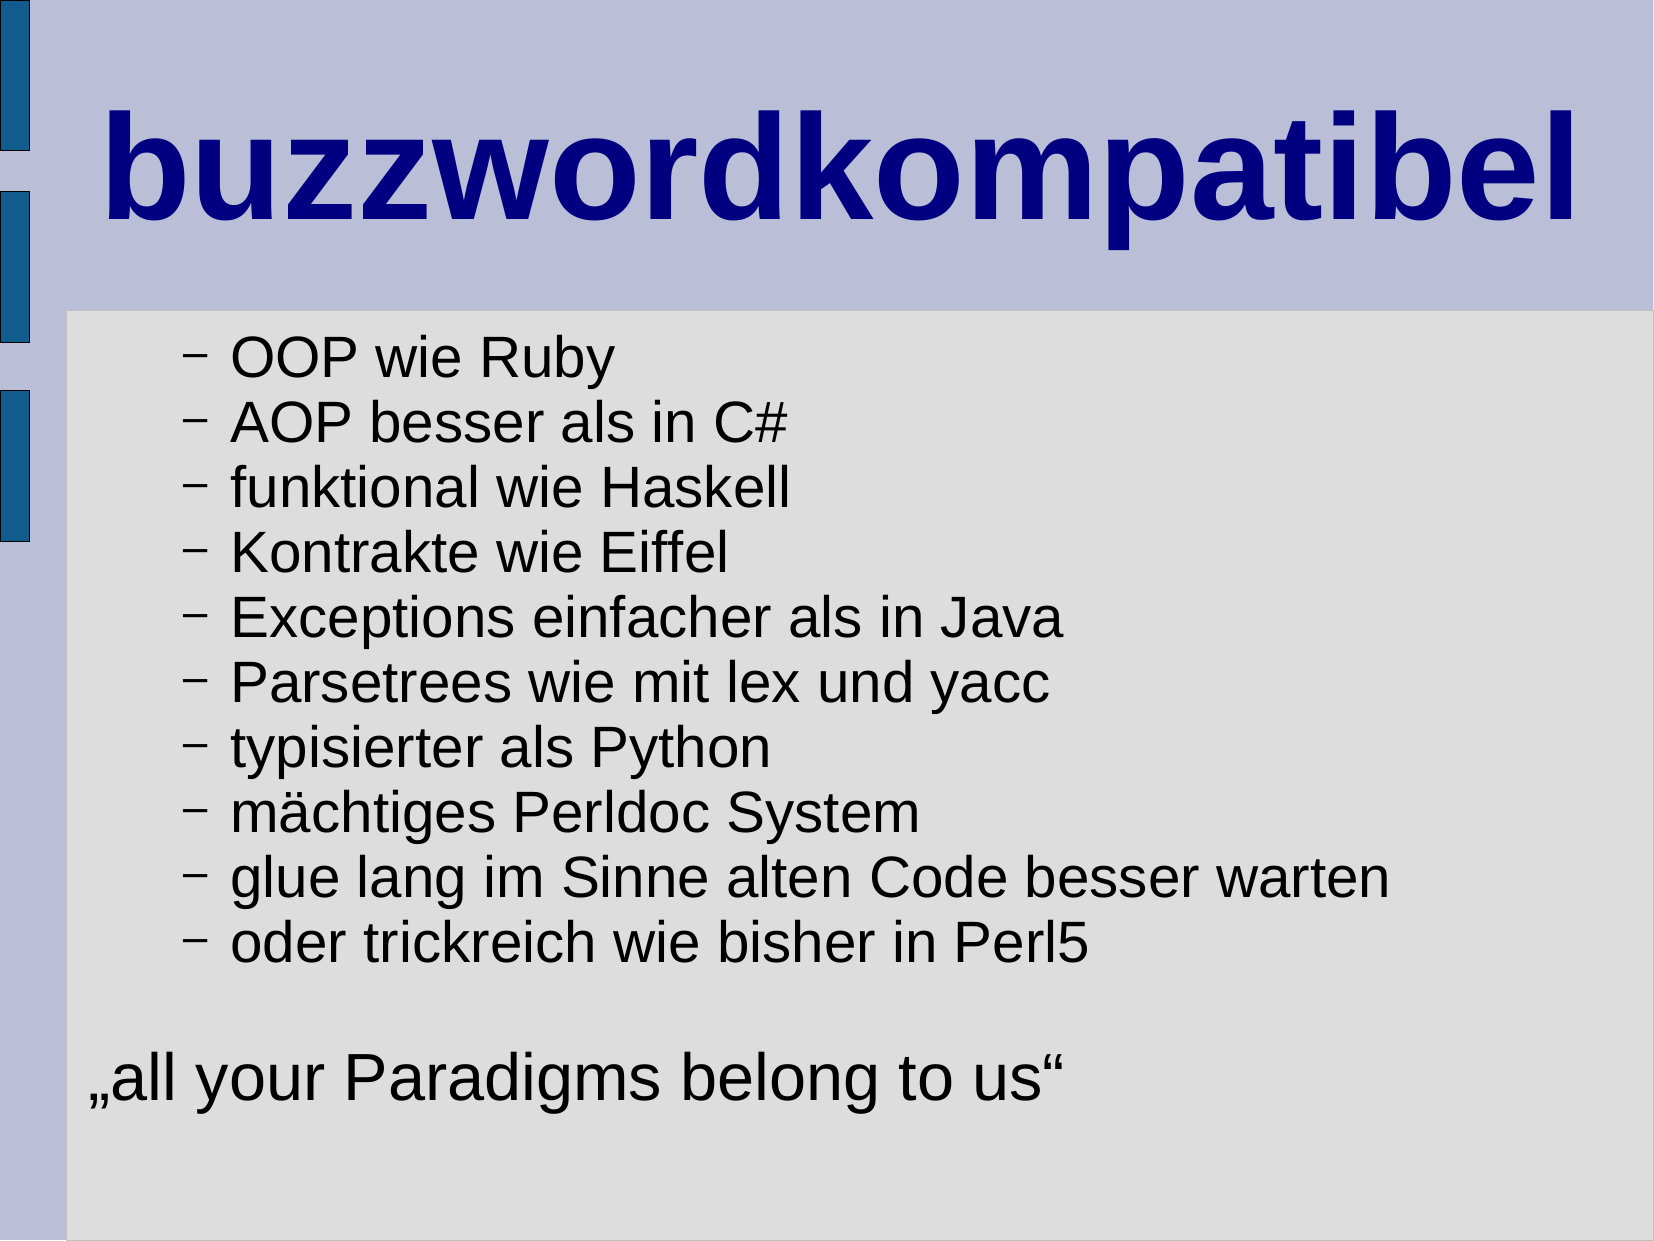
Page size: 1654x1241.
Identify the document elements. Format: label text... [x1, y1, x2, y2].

title buzzwordkompatibel [88, 64, 1595, 272]
list OOP wie Ruby AOP besser als in C# funktional wie Haskell Kontrakte wie Eiffel Exceptions einfacher als in Java Parsetrees wie mit lex und yacc typisierter als Python mächtiges Perldoc System glue lang im Sinne alten Code besser warten oder trickreich wie bisher in Perl5 „all your Paradigms belong to us“ [88, 324, 1501, 1113]
